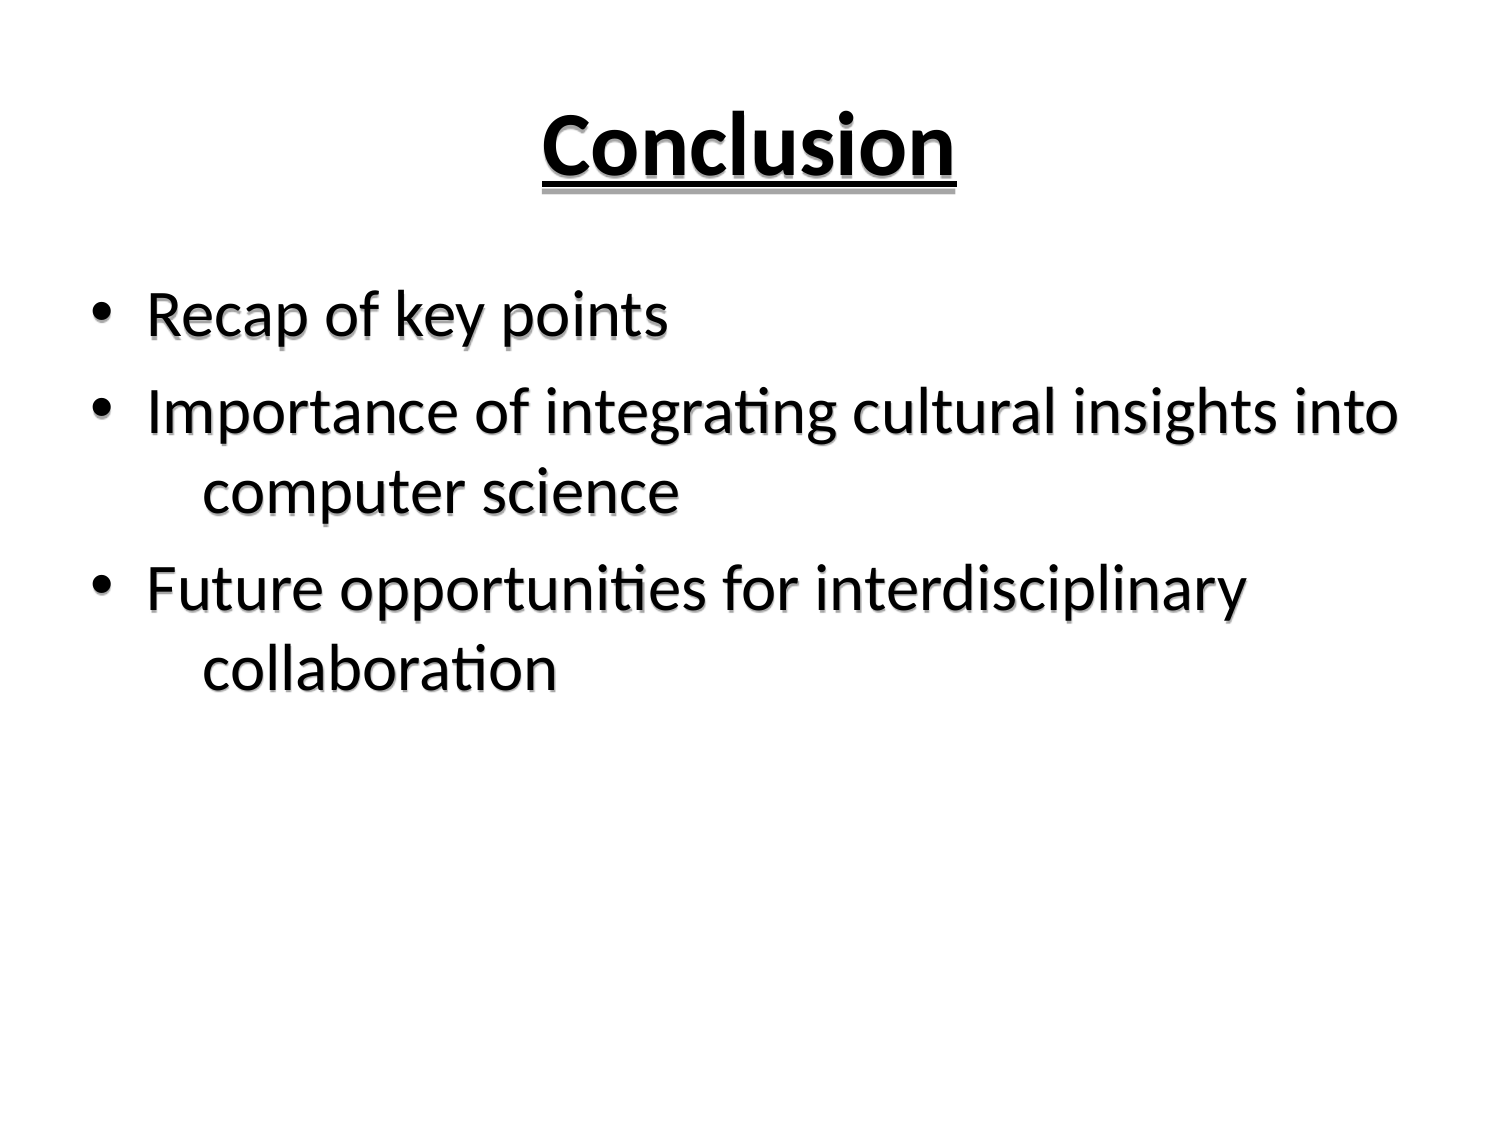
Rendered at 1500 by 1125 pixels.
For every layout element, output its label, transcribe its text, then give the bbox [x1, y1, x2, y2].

title Conclusion [75, 45, 1426, 233]
list Recap of key points Importance of integrating cultural insights into computer science Future opportunities for interdisciplinary collaboration [75, 262, 1426, 1005]
